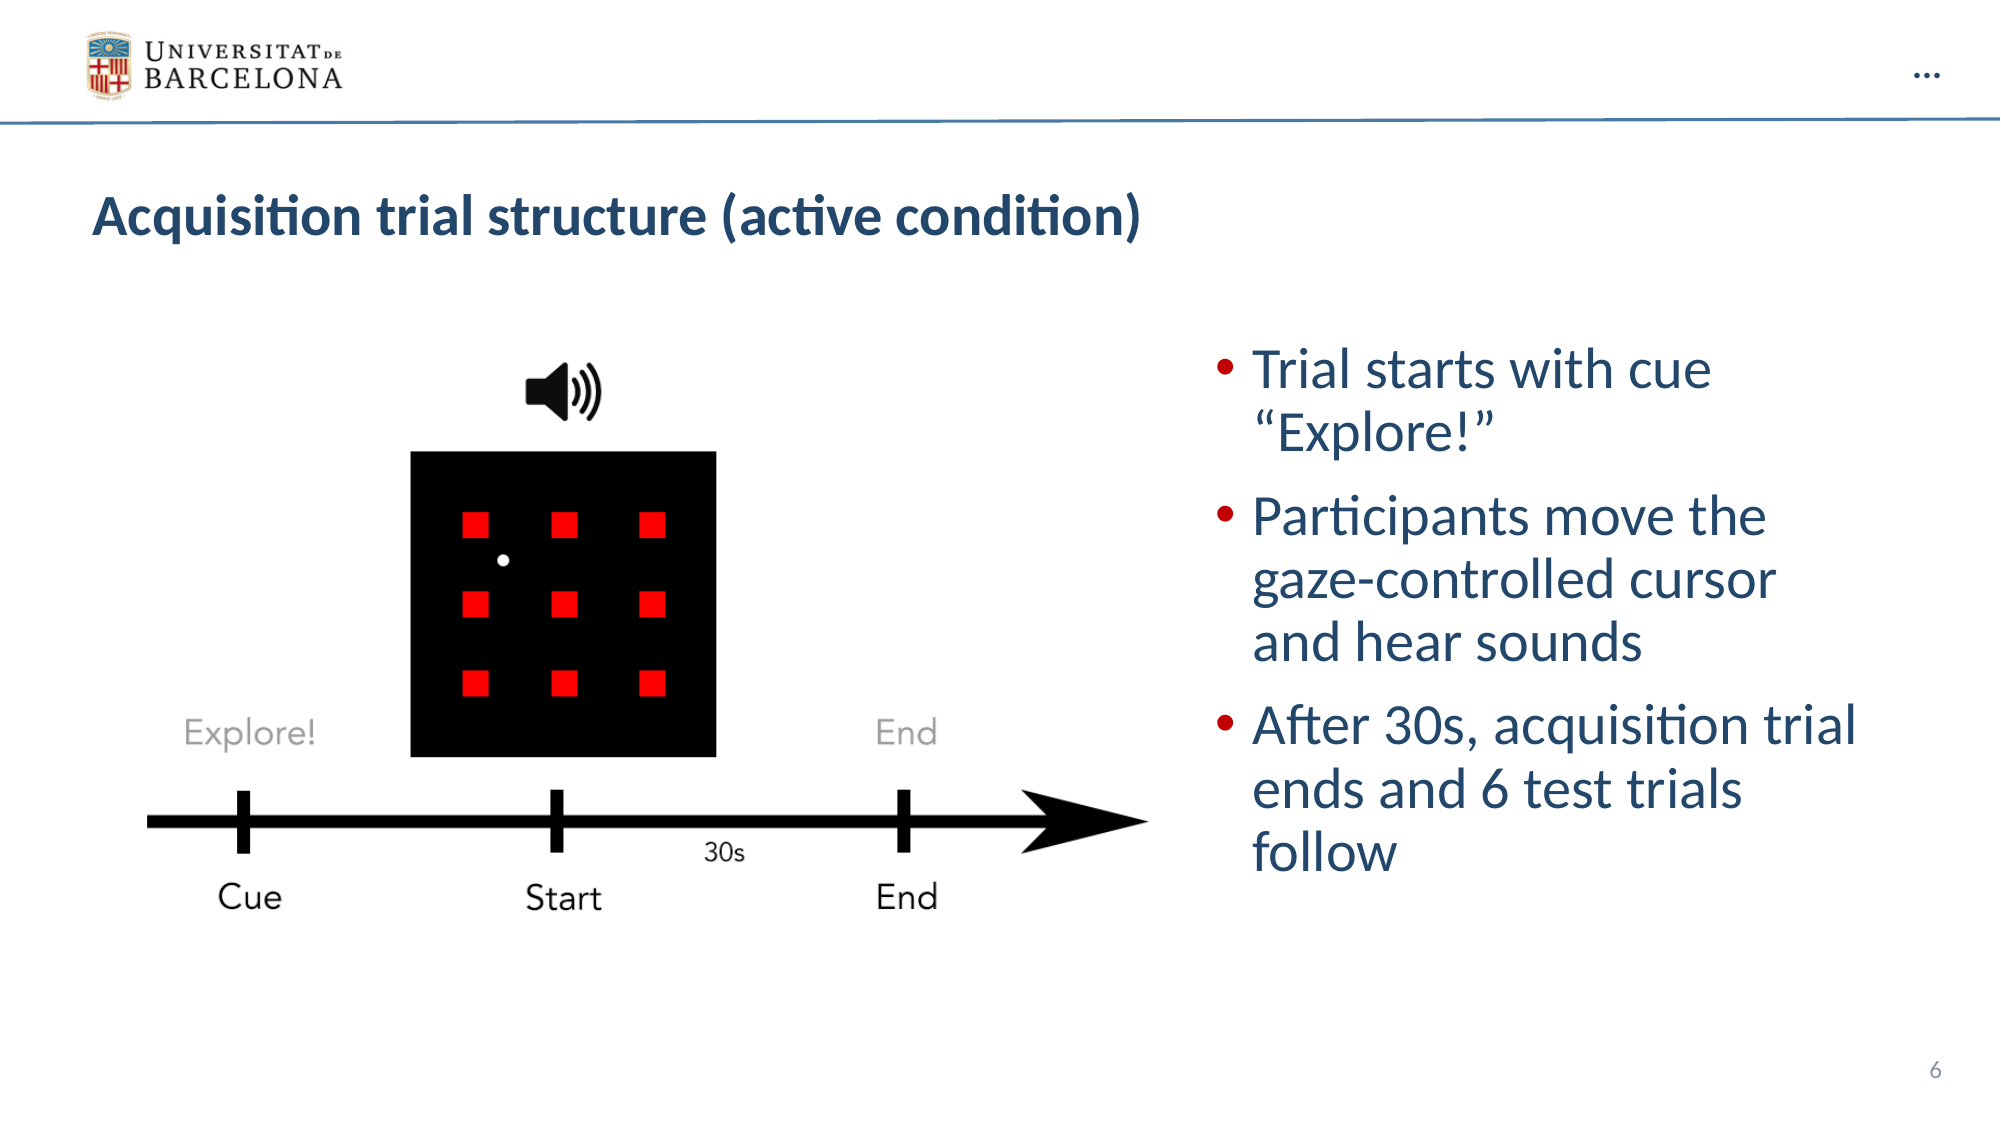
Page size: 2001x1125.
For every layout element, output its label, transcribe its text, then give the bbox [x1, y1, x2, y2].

title ... [673, 29, 1957, 103]
picture [77, 23, 353, 109]
picture [81, 330, 1199, 961]
slide_number 13 [1507, 1038, 1957, 1099]
list Acquisition trial structure (active condition) [77, 178, 1891, 1014]
list Trial starts with cue “Explore!” Participants move the gaze-controlled cursor and hear sounds After 30s, acquisition trial ends and 6 test trials follow [1199, 239, 1891, 1076]
